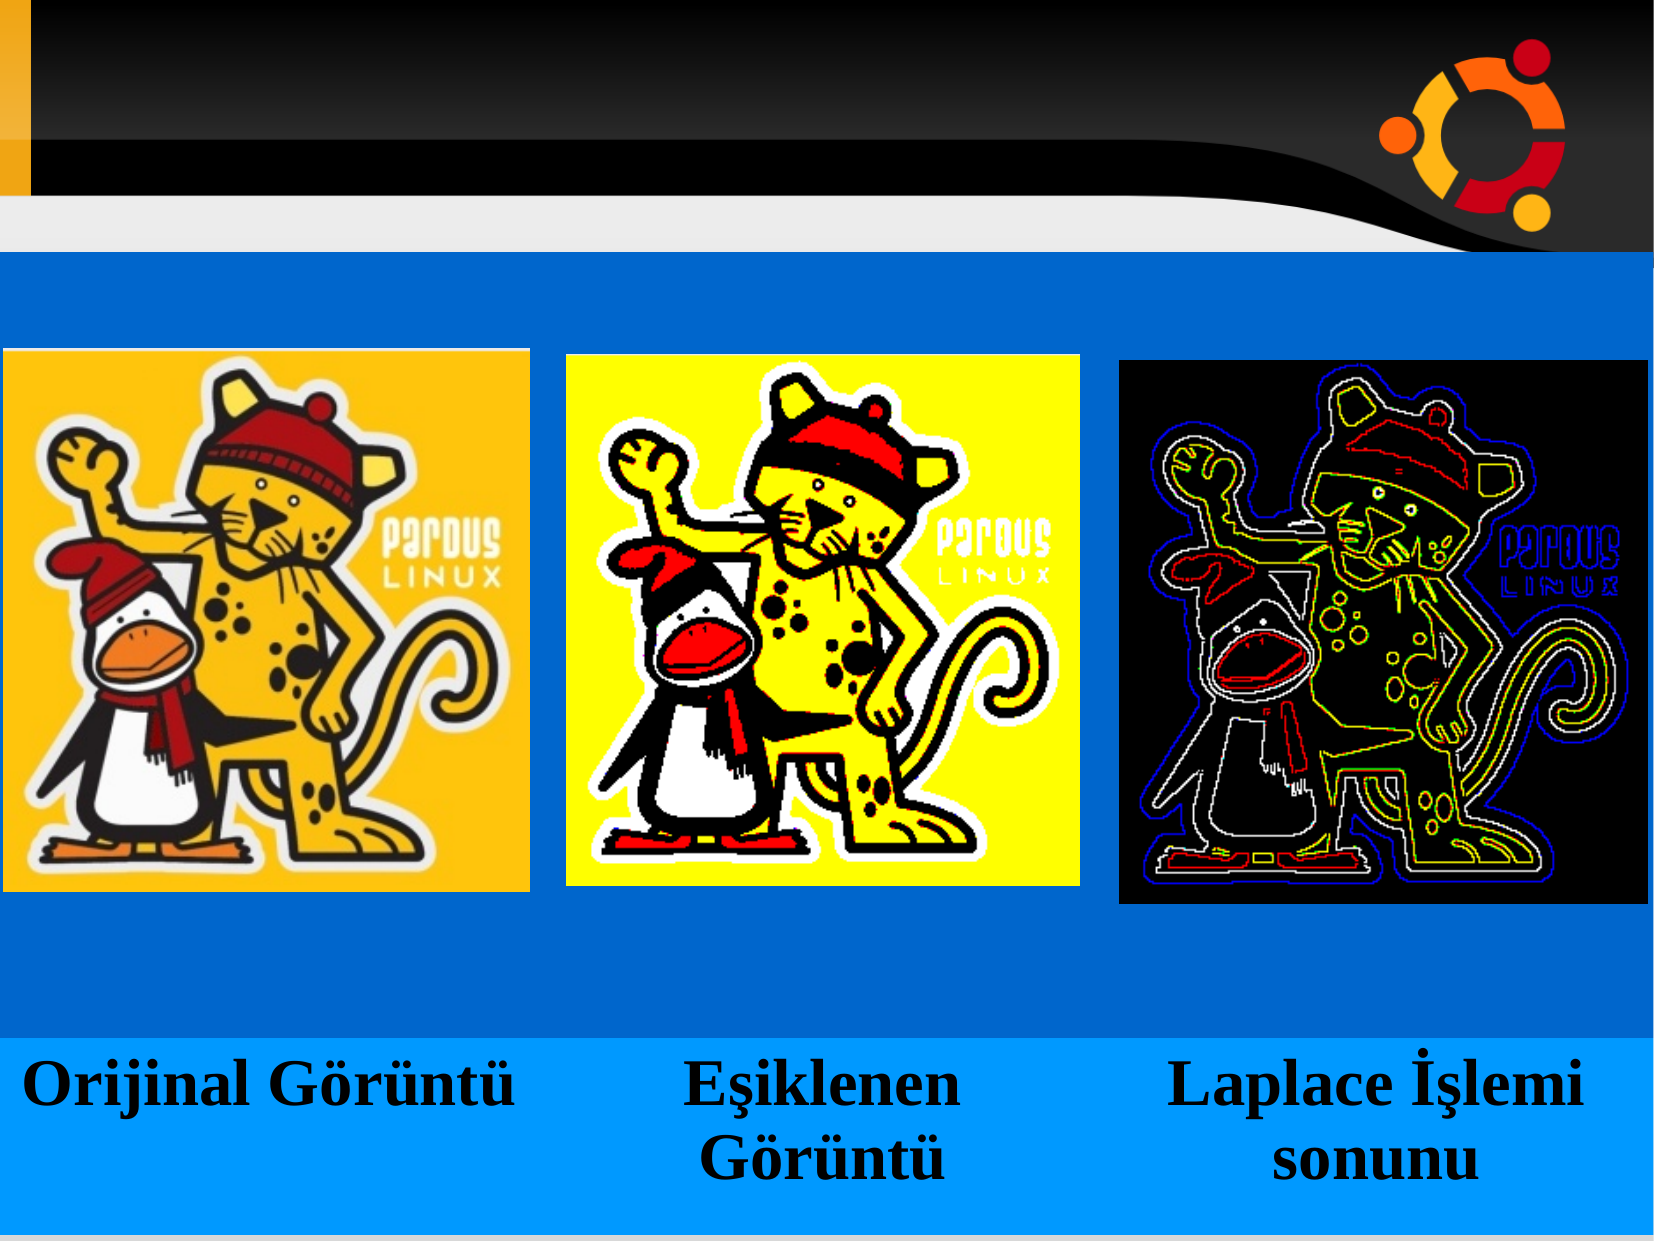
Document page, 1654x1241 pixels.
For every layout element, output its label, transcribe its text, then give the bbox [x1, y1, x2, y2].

picture [0, 1235, 1654, 1241]
picture [3, 348, 530, 892]
table_cell Orijinal Görüntü [0, 1038, 546, 1235]
table_header [0, 252, 546, 1038]
table_header [1100, 252, 1654, 1038]
table_cell Laplace İşlemi sonunu [1100, 1038, 1654, 1235]
table_cell Eşiklenen Görüntü [546, 1038, 1100, 1235]
picture [1119, 360, 1648, 904]
picture [0, 0, 1654, 252]
table_header [546, 252, 1100, 1038]
picture [566, 354, 1080, 886]
